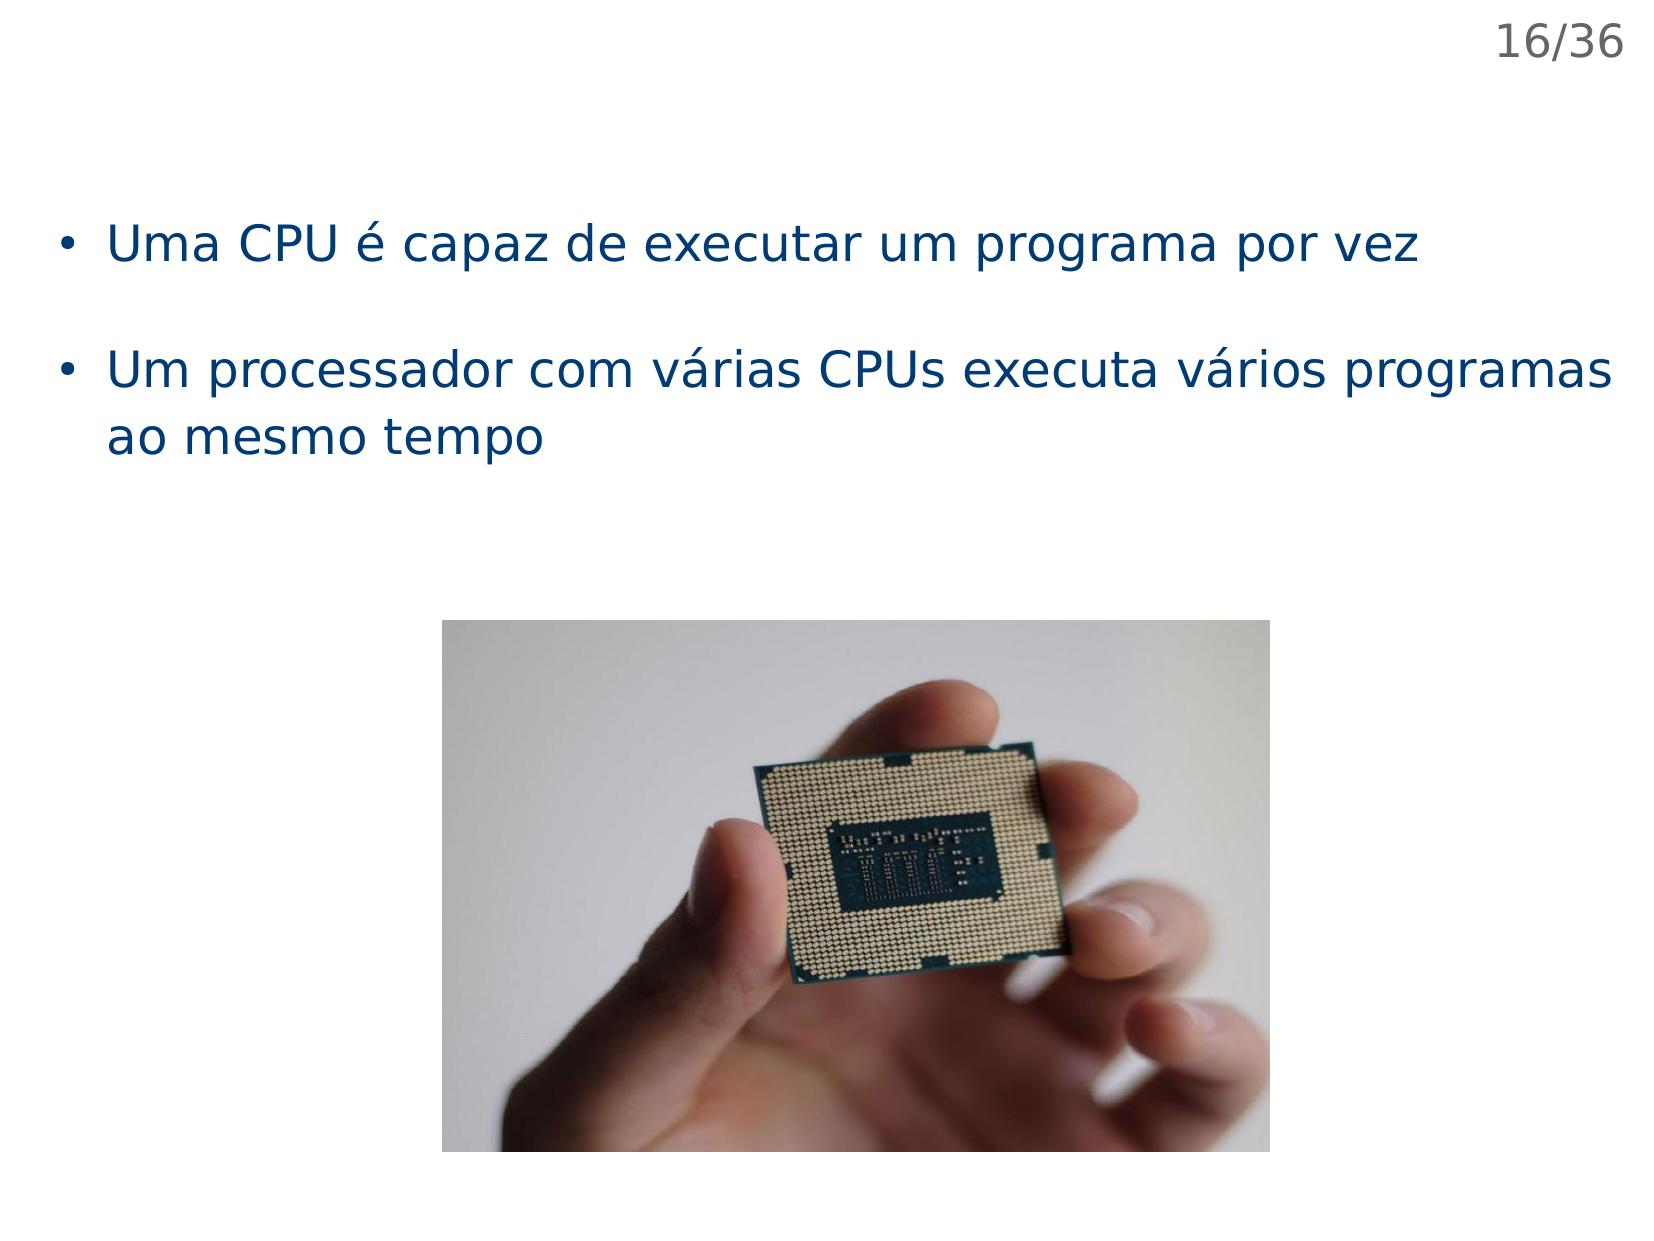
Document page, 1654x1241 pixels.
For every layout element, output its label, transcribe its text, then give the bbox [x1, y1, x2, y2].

list Uma CPU é capaz de executar um programa por vez Um processador com várias CPUs executa vários programas ao mesmo tempo [59, 206, 1625, 1211]
picture [442, 620, 1270, 1152]
